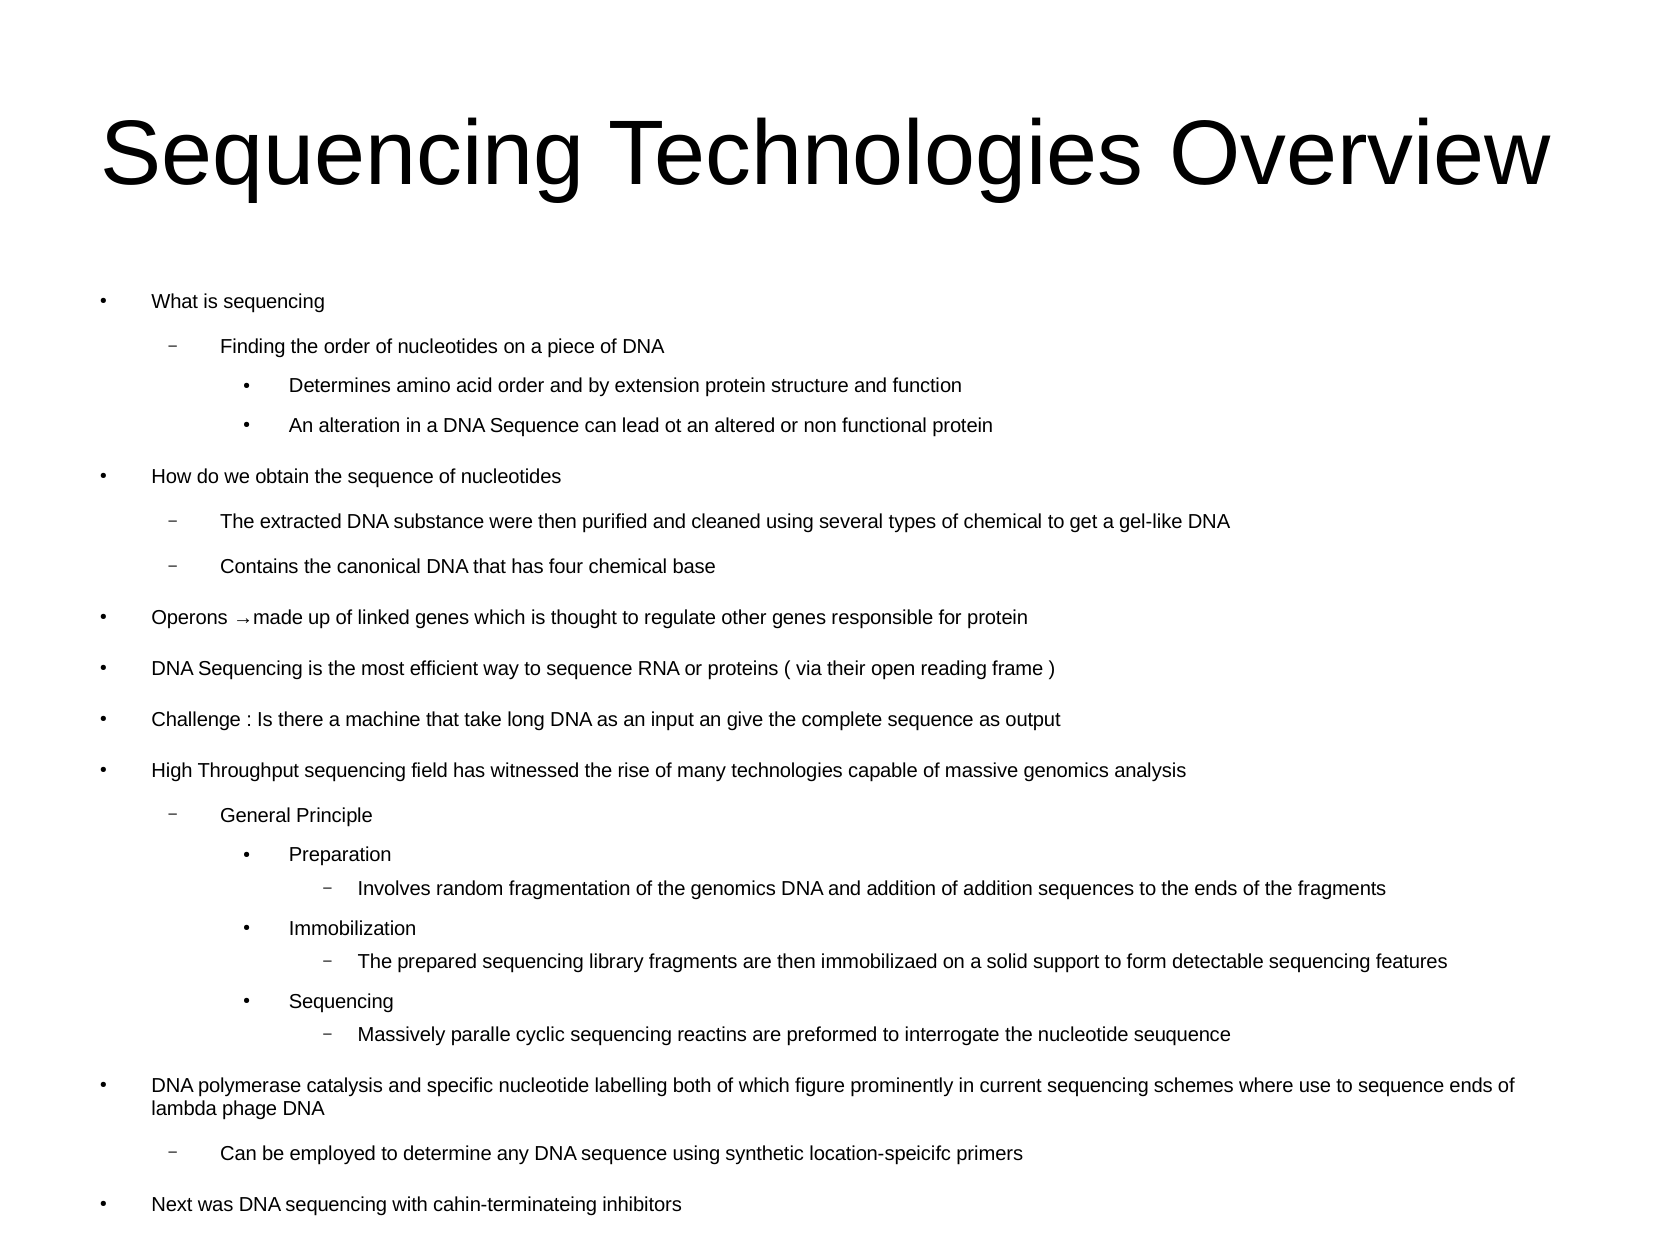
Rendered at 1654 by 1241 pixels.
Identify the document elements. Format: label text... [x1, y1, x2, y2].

title Sequencing Technologies Overview [82, 49, 1571, 257]
list What is sequencing Finding the order of nucleotides on a piece of DNA Determines amino acid order and by extension protein structure and function An alteration in a DNA Sequence can lead ot an altered or non functional protein How do we obtain the sequence of nucleotides The extracted DNA substance were then purified and cleaned using several types of chemical to get a gel-like DNA Contains the canonical DNA that has four chemical base Operons →made up of linked genes which is thought to regulate other genes responsible for protein DNA Sequencing is the most efficient way to sequence RNA or proteins ( via their open reading frame ) Challenge : Is there a machine that take long DNA as an input an give the complete sequence as output High Throughput sequencing field has witnessed the rise of many technologies capable of massive genomics analysis General Principle Preparation Involves random fragmentation of the genomics DNA and addition of addition sequences to the ends of the fragments Immobilization The prepared sequencing library fragments are then immobilizaed on a solid support to form detectable sequencing features Sequencing Massively paralle cyclic sequencing reactins are preformed to interrogate the nucleotide seuquence DNA polymerase catalysis and specific nucleotide labelling both of which figure prominently in current sequencing schemes where use to sequence ends of lambda phage DNA Can be employed to determine any DNA sequence using synthetic location-speicifc primers Next was DNA sequencing with cahin-terminateing inhibitors [82, 290, 1571, 1217]
